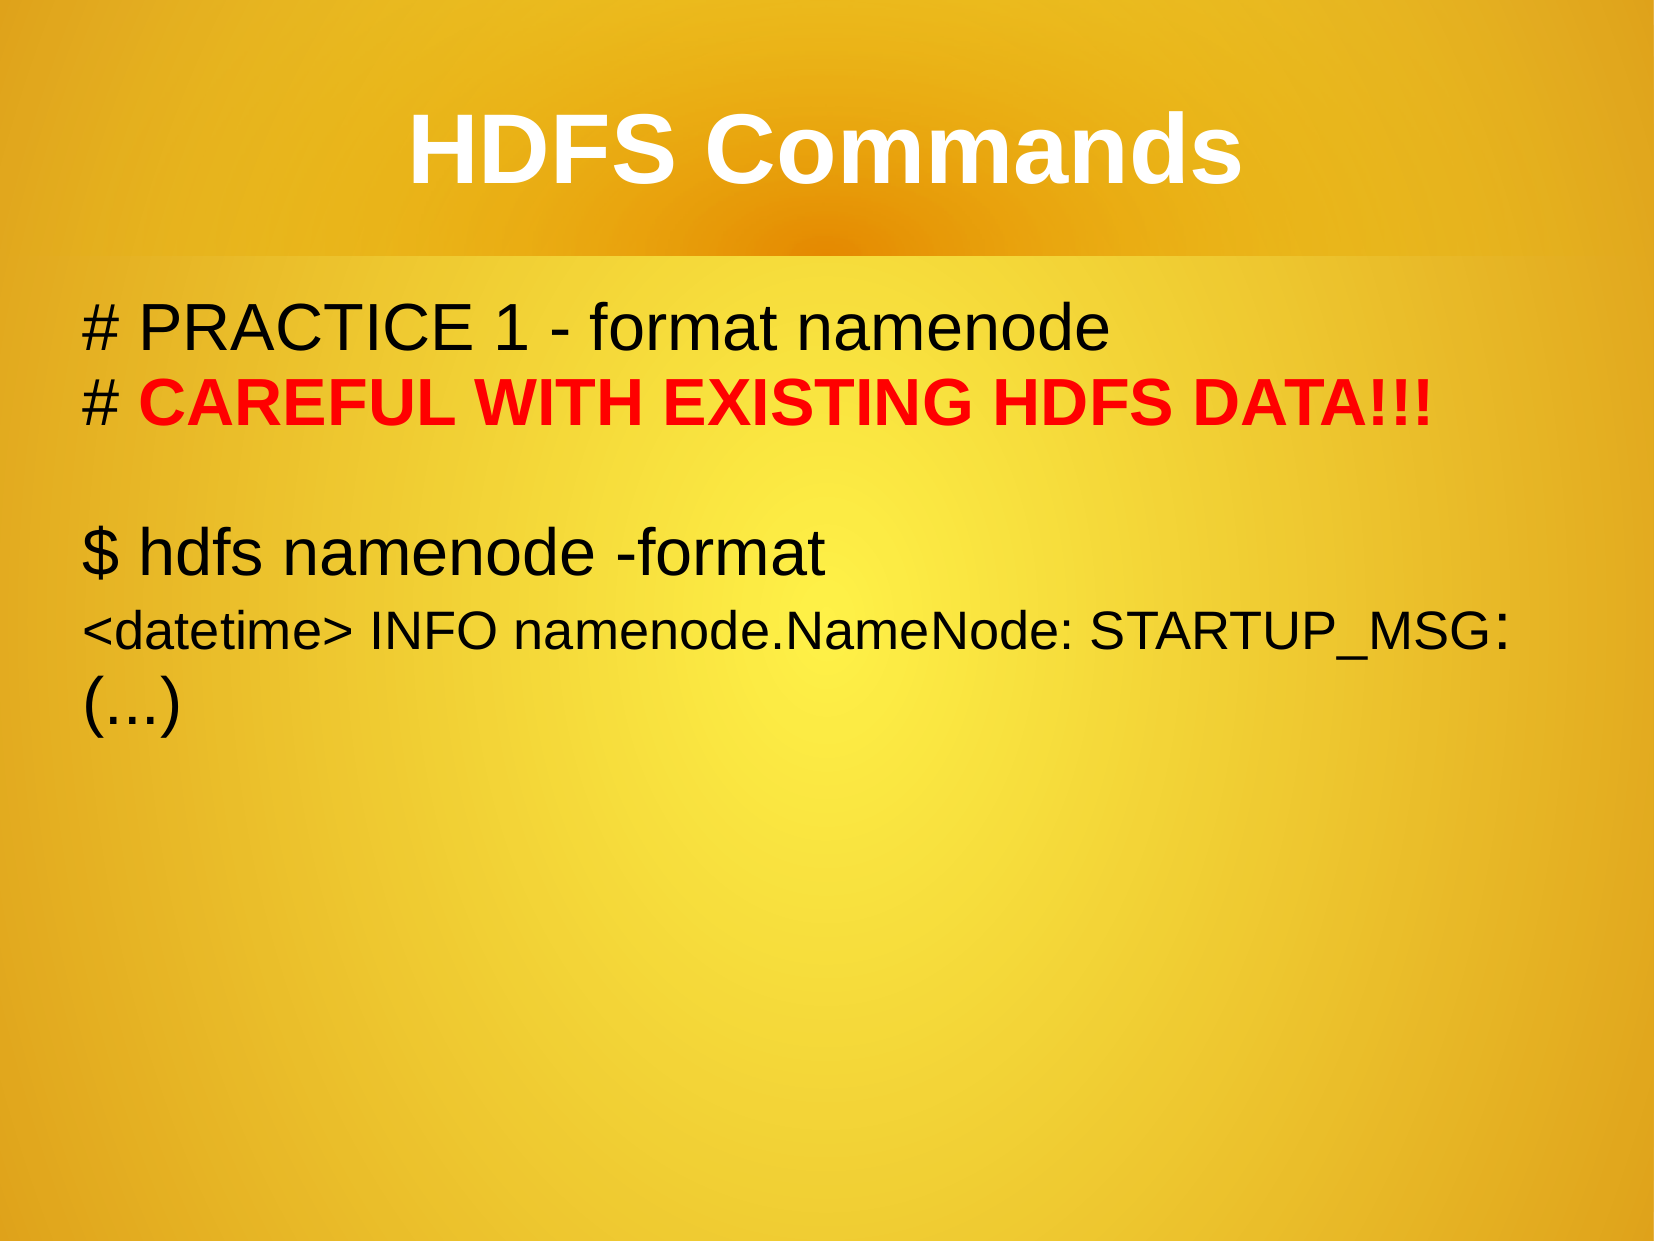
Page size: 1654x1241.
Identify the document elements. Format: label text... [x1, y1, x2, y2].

title HDFS Commands [82, 47, 1571, 252]
subtitle # PRACTICE 1 - format namenode # CAREFUL WITH EXISTING HDFS DATA!!! $ hdfs namenode -format <datetime> INFO namenode.NameNode: STARTUP_MSG: (...) [82, 290, 1571, 1010]
